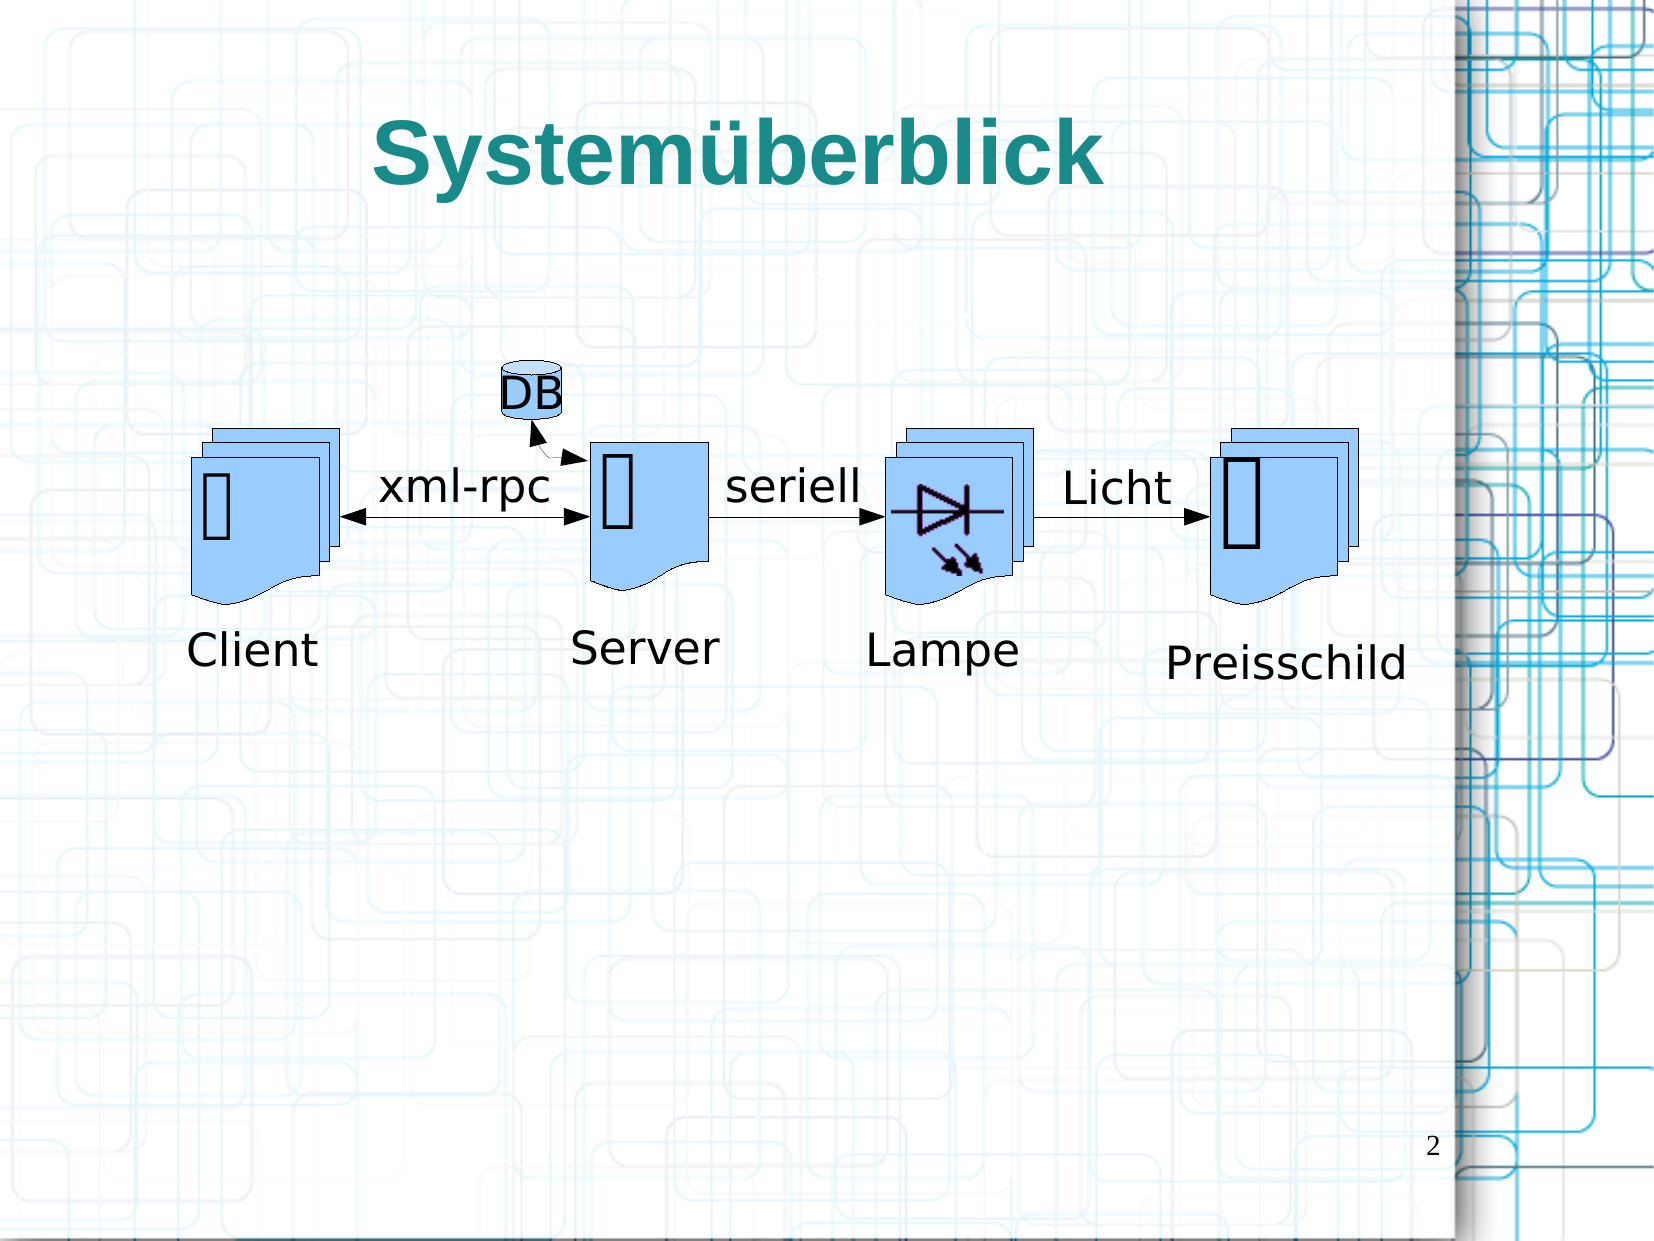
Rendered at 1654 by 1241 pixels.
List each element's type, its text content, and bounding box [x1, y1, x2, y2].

text_box : [191, 428, 340, 605]
text_box Client [177, 622, 328, 680]
text_box  [590, 442, 709, 591]
text_box  [1210, 428, 1359, 605]
text_box seriell [715, 457, 872, 515]
text_box Lampe [856, 622, 1030, 680]
text_box xml-rpc [369, 457, 561, 515]
text_box [885, 428, 1034, 605]
title Systemüberblick [59, 51, 1418, 255]
text_box Server [561, 620, 729, 677]
text_box Preisschild [1156, 634, 1418, 692]
text_box Licht [1052, 459, 1182, 517]
text_box DB [501, 368, 562, 420]
picture [0, 0, 1654, 1241]
